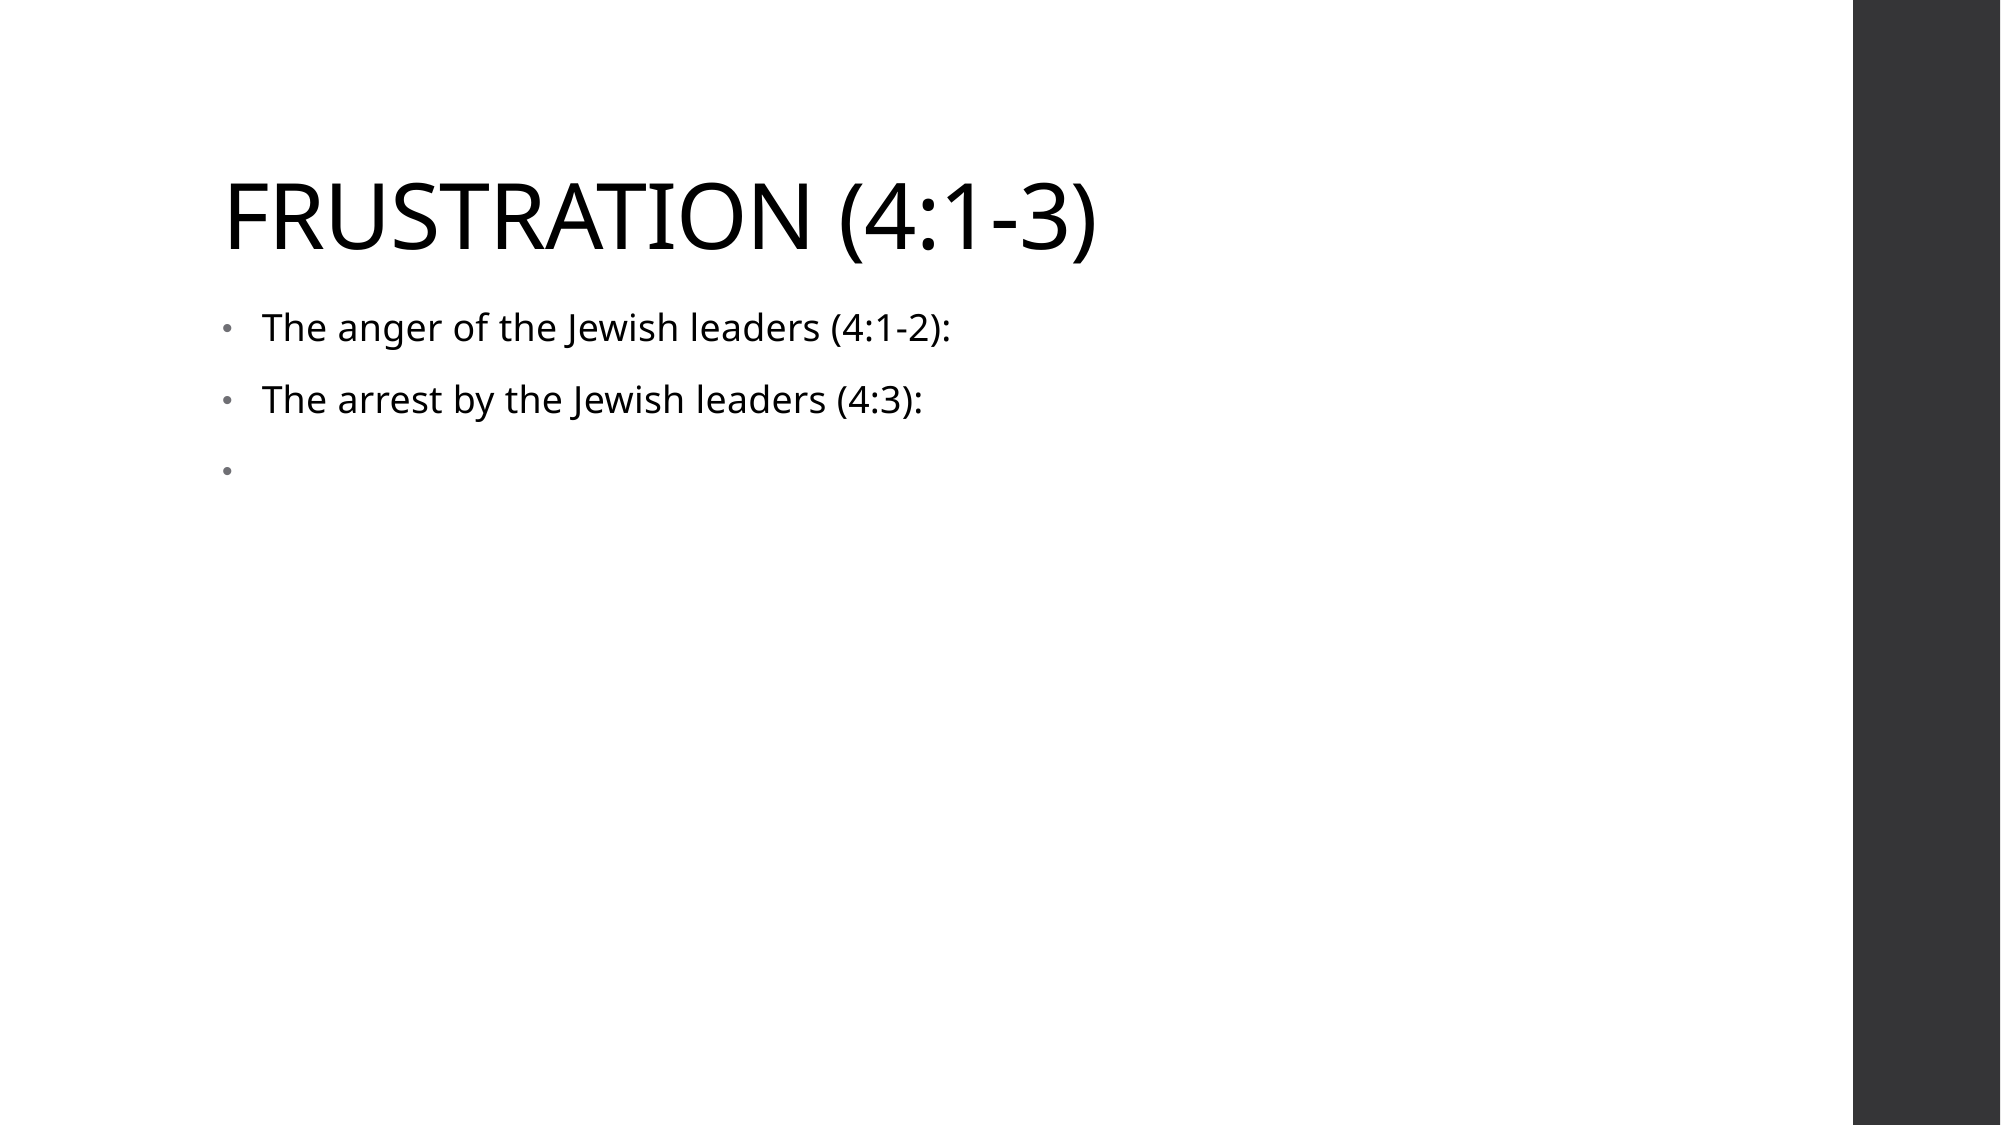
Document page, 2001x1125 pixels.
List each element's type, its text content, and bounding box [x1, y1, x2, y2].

title FRUSTRATION (4:1-3) [206, 60, 1797, 278]
list The anger of the Jewish leaders (4:1-2): The arrest by the Jewish leaders (4:3): [206, 299, 1617, 1014]
